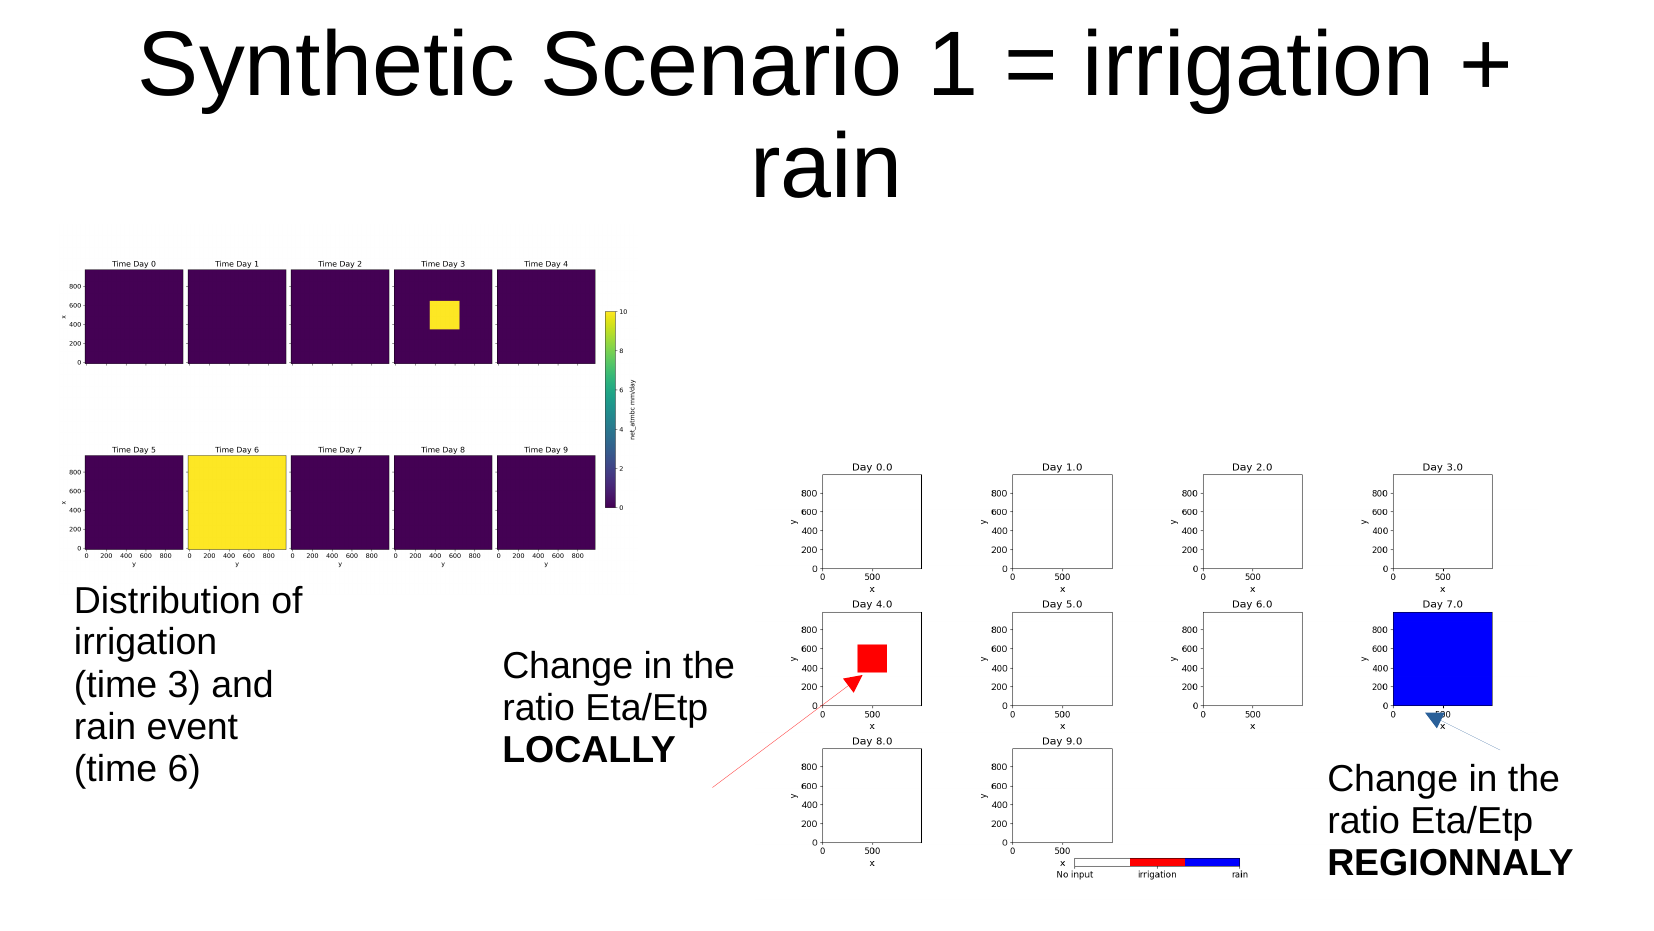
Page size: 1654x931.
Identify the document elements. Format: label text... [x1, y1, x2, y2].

text_box Distribution of irrigation (time 3) and rain event (time 6) [59, 571, 322, 797]
title Synthetic Scenario 1 = irrigation + rain [82, 12, 1571, 218]
picture [59, 224, 638, 596]
picture [755, 454, 1538, 901]
text_box Change in the ratio Eta/Etp REGIONNALY [1312, 750, 1613, 931]
text_box Change in the ratio Eta/Etp LOCALLY [487, 637, 751, 779]
